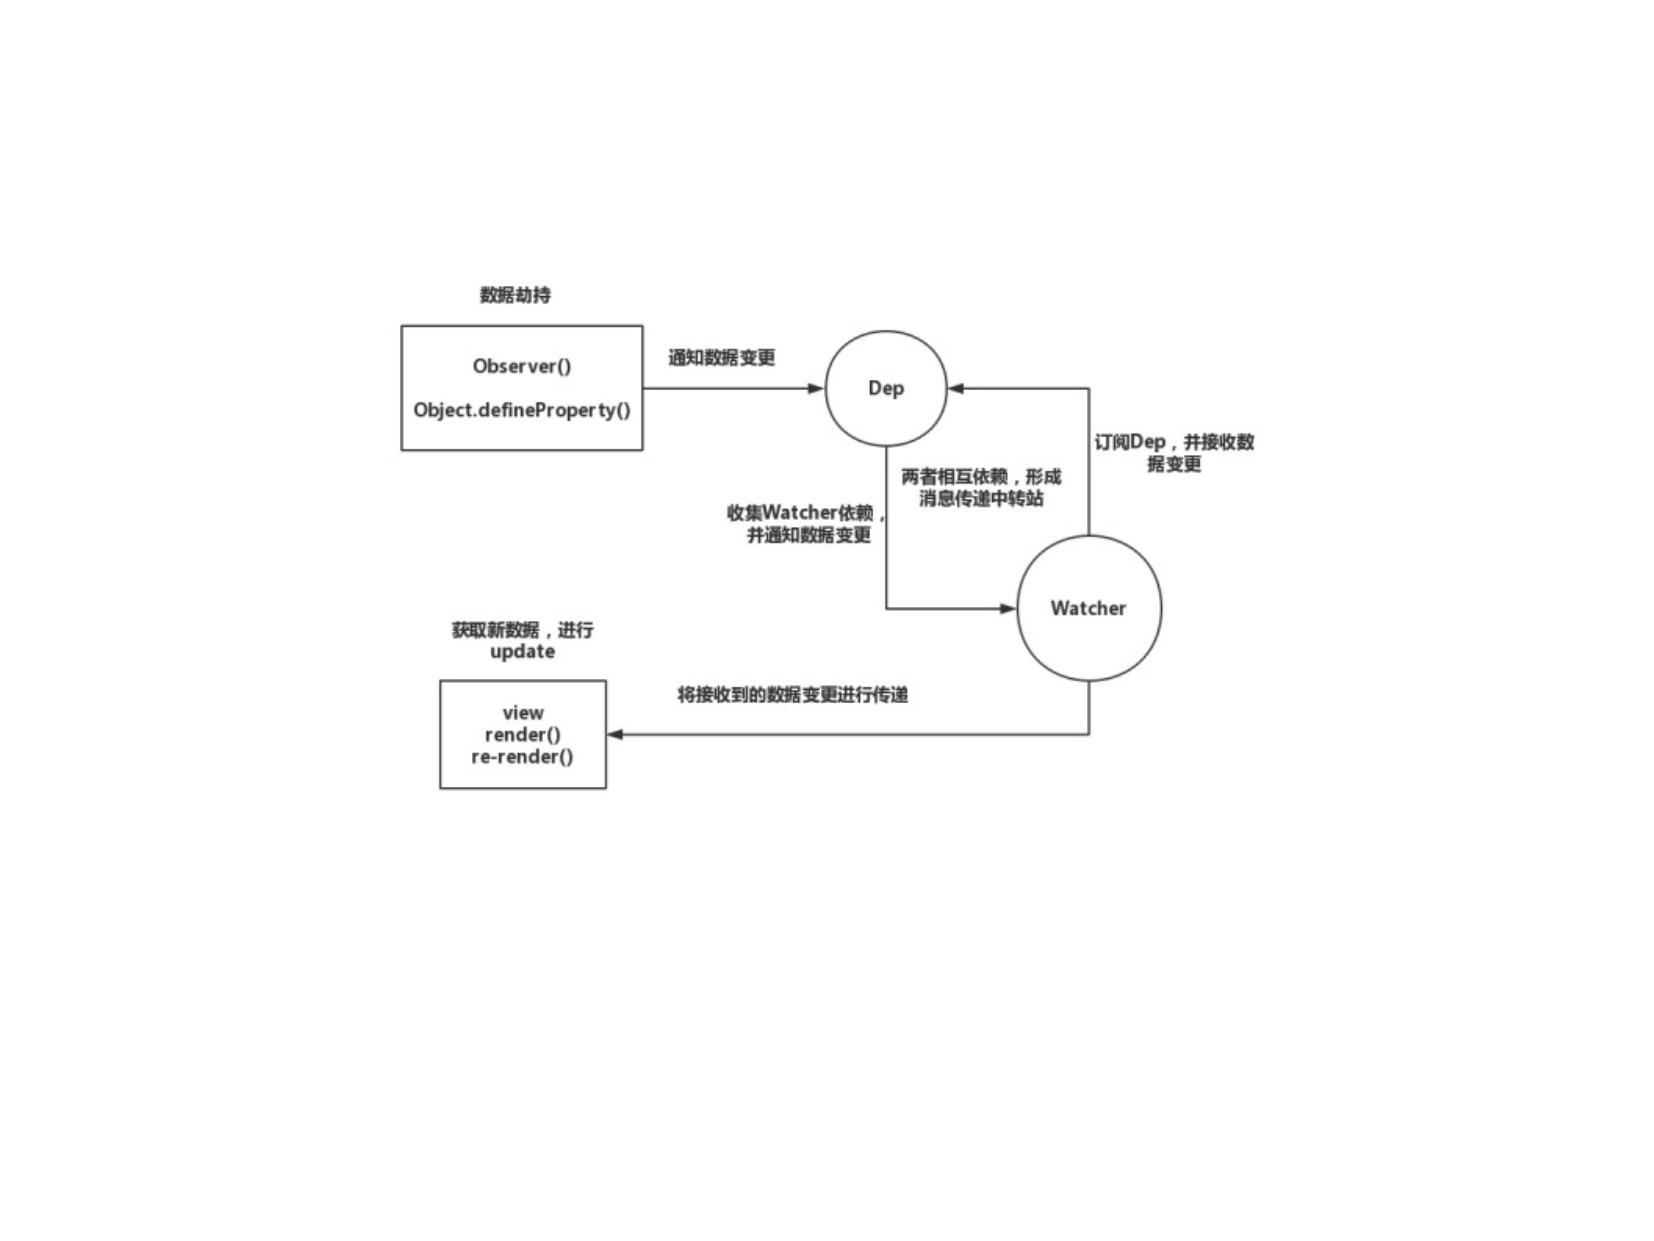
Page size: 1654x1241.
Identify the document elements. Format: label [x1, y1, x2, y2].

picture [352, 224, 1291, 822]
